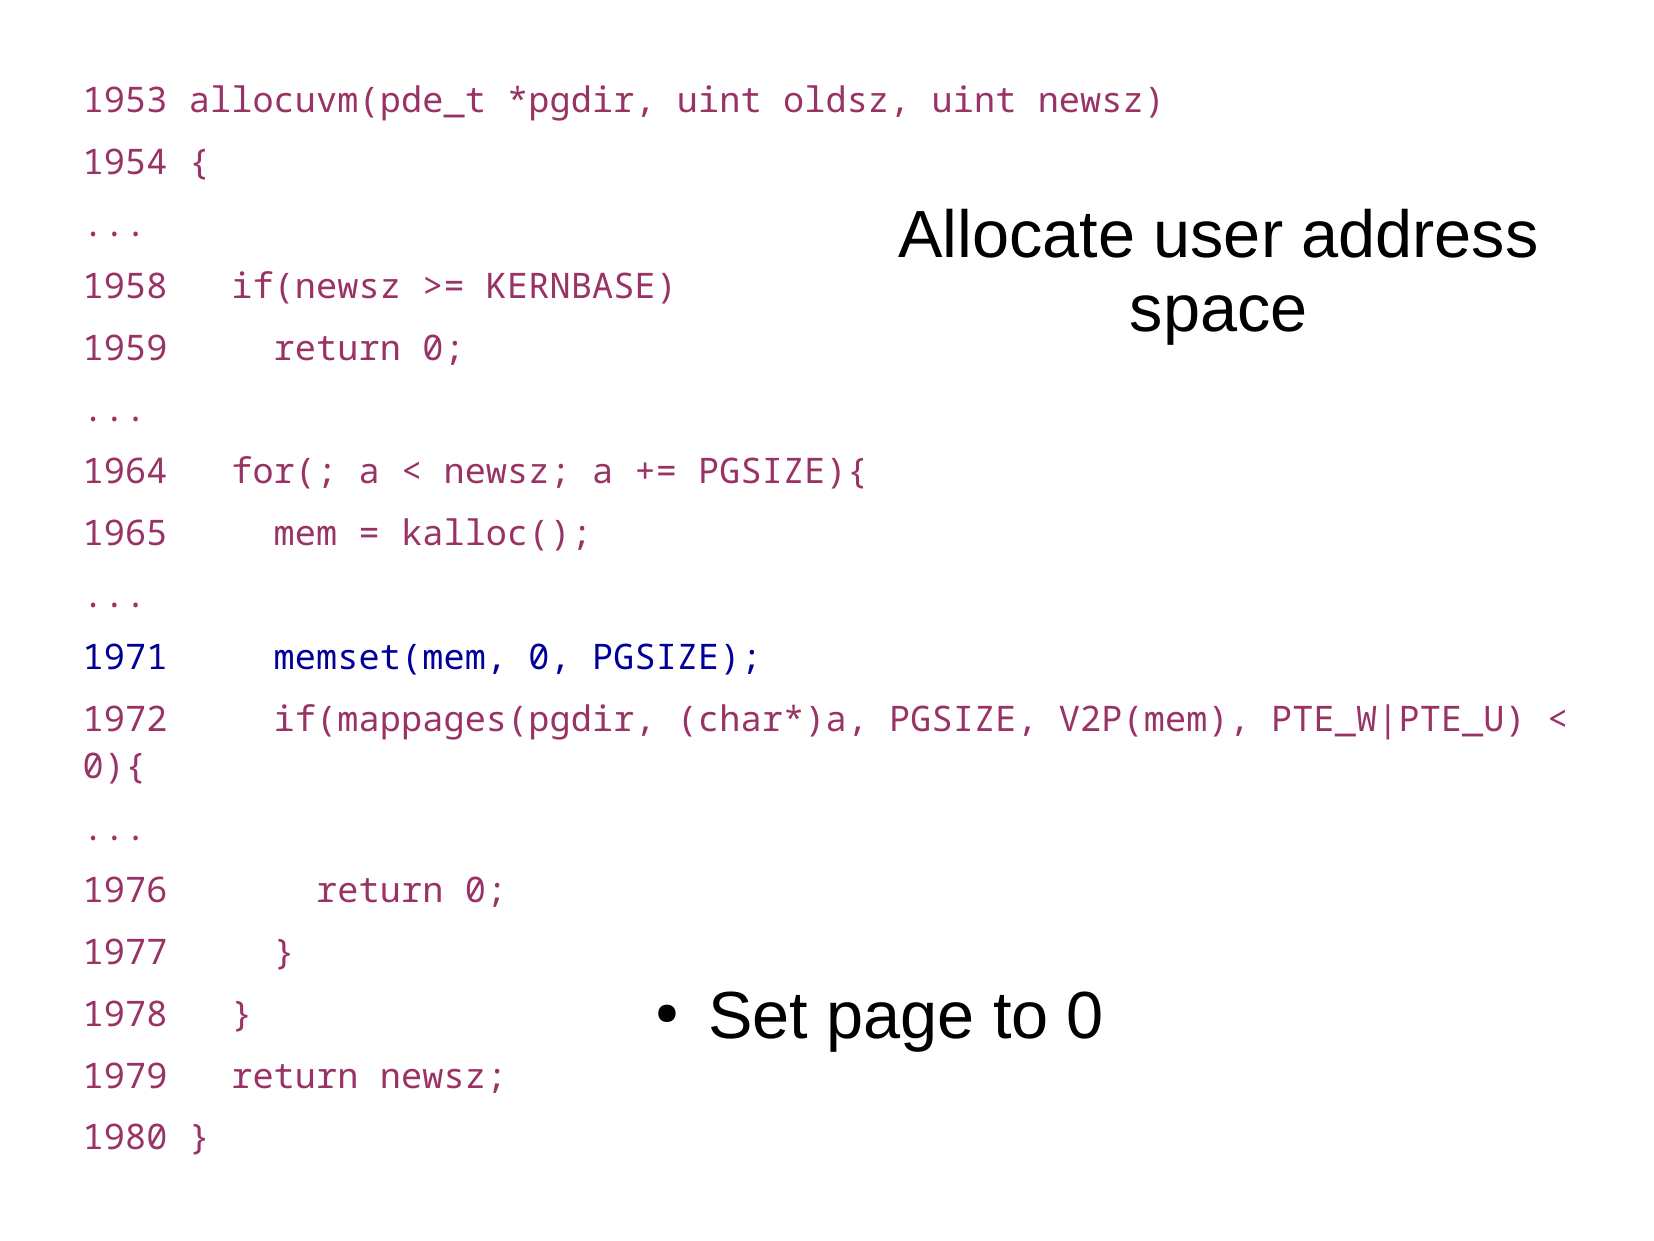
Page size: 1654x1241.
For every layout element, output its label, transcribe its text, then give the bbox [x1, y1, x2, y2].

list 1953 allocuvm(pde_t *pgdir, uint oldsz, uint newsz) 1954 { ... 1958 if(newsz >= KERNBASE) 1959 return 0; ... 1964 for(; a < newsz; a += PGSIZE){ 1965 mem = kalloc(); ... 1971 memset(mem, 0, PGSIZE); 1972 if(mappages(pgdir, (char*)a, PGSIZE, V2P(mem), PTE_W|PTE_U) < 0){ ... 1976 return 0; 1977 } 1978 } 1979 return newsz; 1980 } [82, 75, 1571, 1163]
list Set page to 0 [637, 978, 1530, 1126]
title Allocate user address space [825, 167, 1613, 376]
